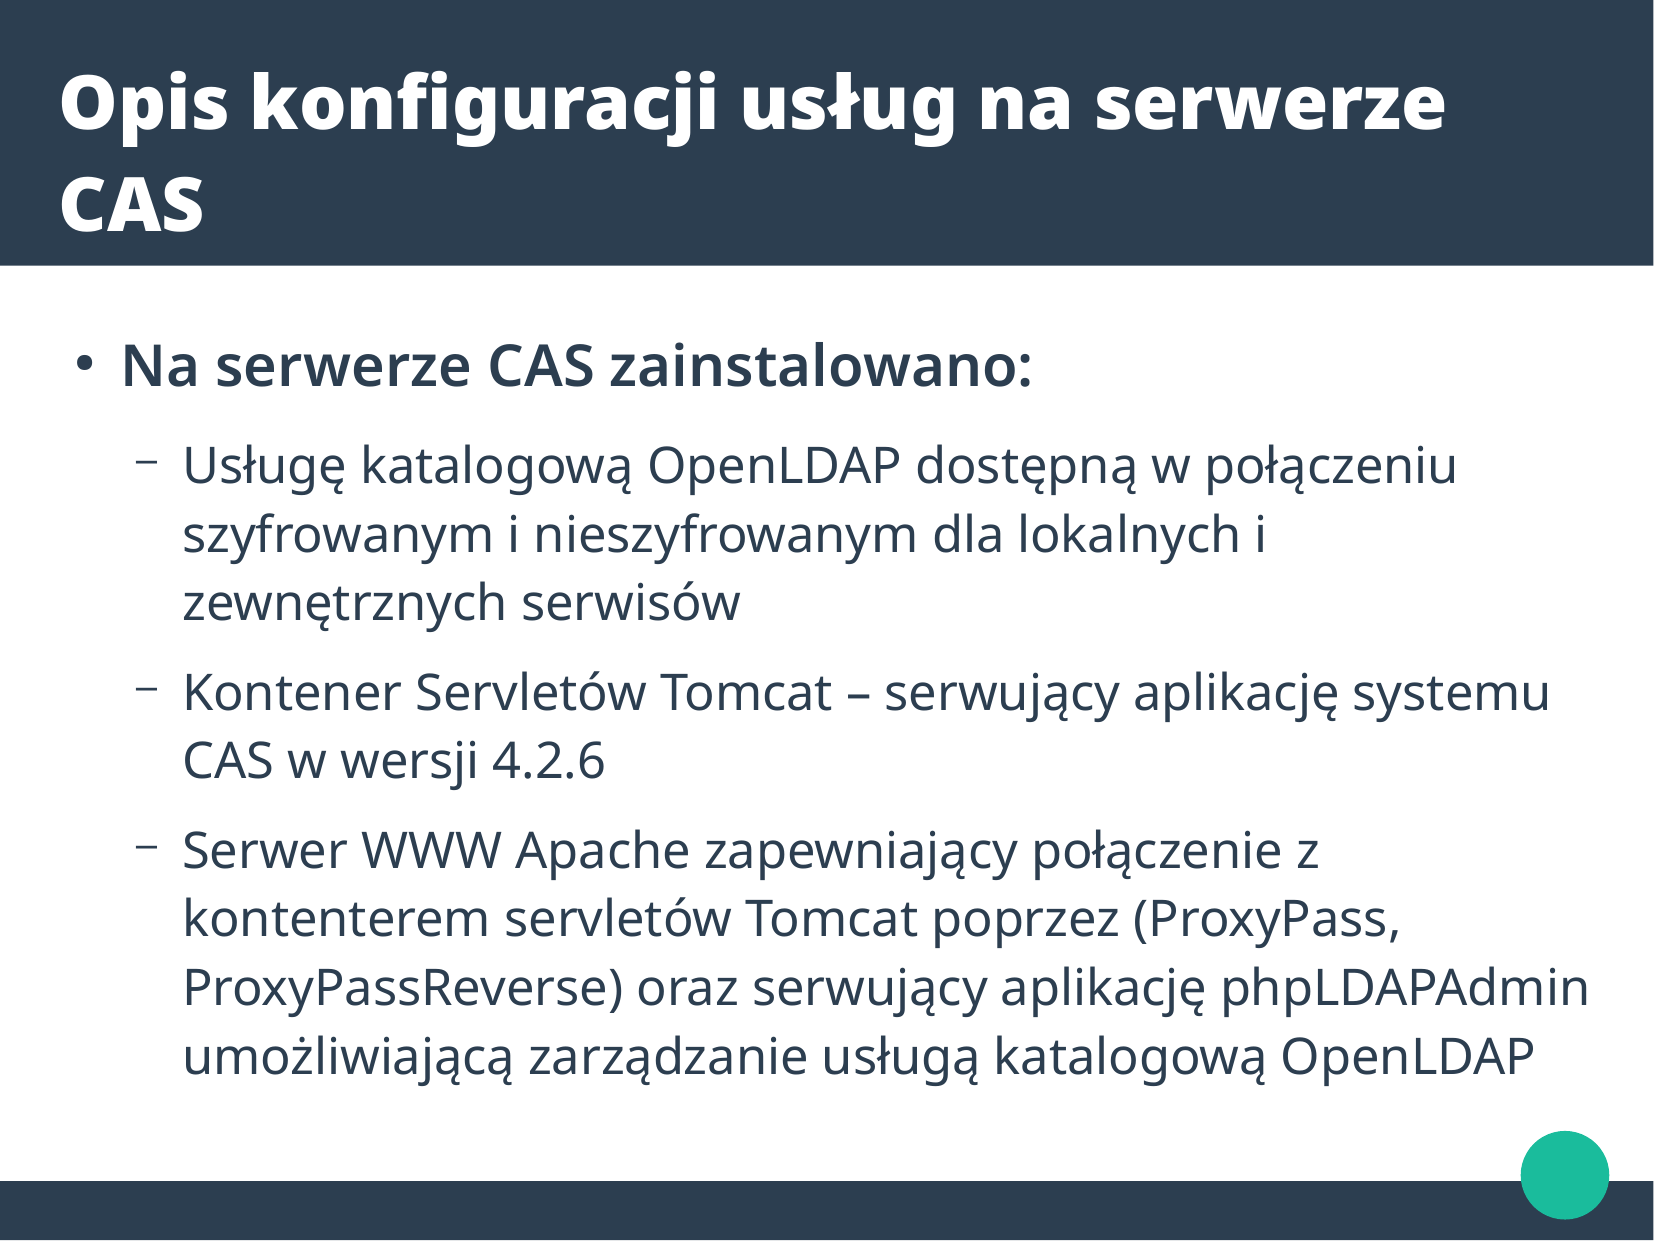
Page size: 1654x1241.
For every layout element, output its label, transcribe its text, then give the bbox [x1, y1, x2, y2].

title Opis konfiguracji usług na serwerze CAS [59, 49, 1595, 207]
list Na serwerze CAS zainstalowano: Usługę katalogową OpenLDAP dostępną w połączeniu szyfrowanym i nieszyfrowanym dla lokalnych i zewnętrznych serwisów Kontener Servletów Tomcat – serwujący aplikację systemu CAS w wersji 4.2.6 Serwer WWW Apache zapewniający połączenie z kontenterem servletów Tomcat poprzez (ProxyPass, ProxyPassReverse) oraz serwujący aplikację phpLDAPAdmin umożliwiającą zarządzanie usługą katalogową OpenLDAP [59, 324, 1595, 1152]
